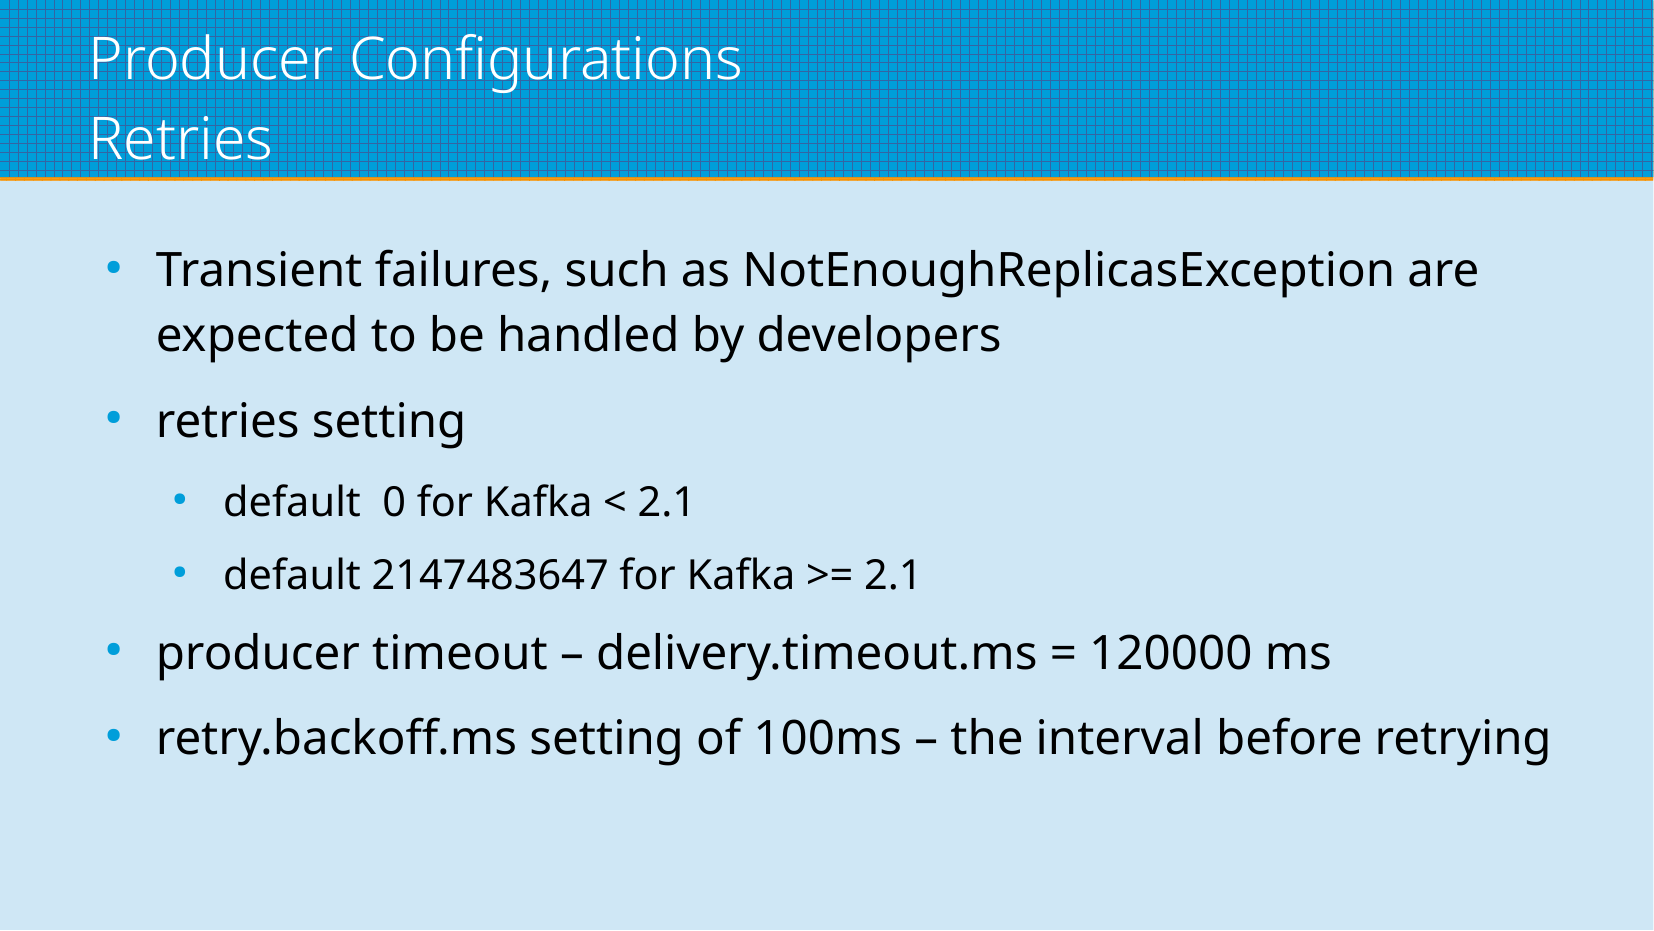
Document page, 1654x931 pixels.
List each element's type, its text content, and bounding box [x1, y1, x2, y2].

title Producer Configurations Retries [88, 14, 1565, 178]
list Transient failures, such as NotEnoughReplicasException are expected to be handled by developers retries setting default 0 for Kafka < 2.1 default 2147483647 for Kafka >= 2.1 producer timeout – delivery.timeout.ms = 120000 ms retry.backoff.ms setting of 100ms – the interval before retrying [88, 236, 1565, 813]
